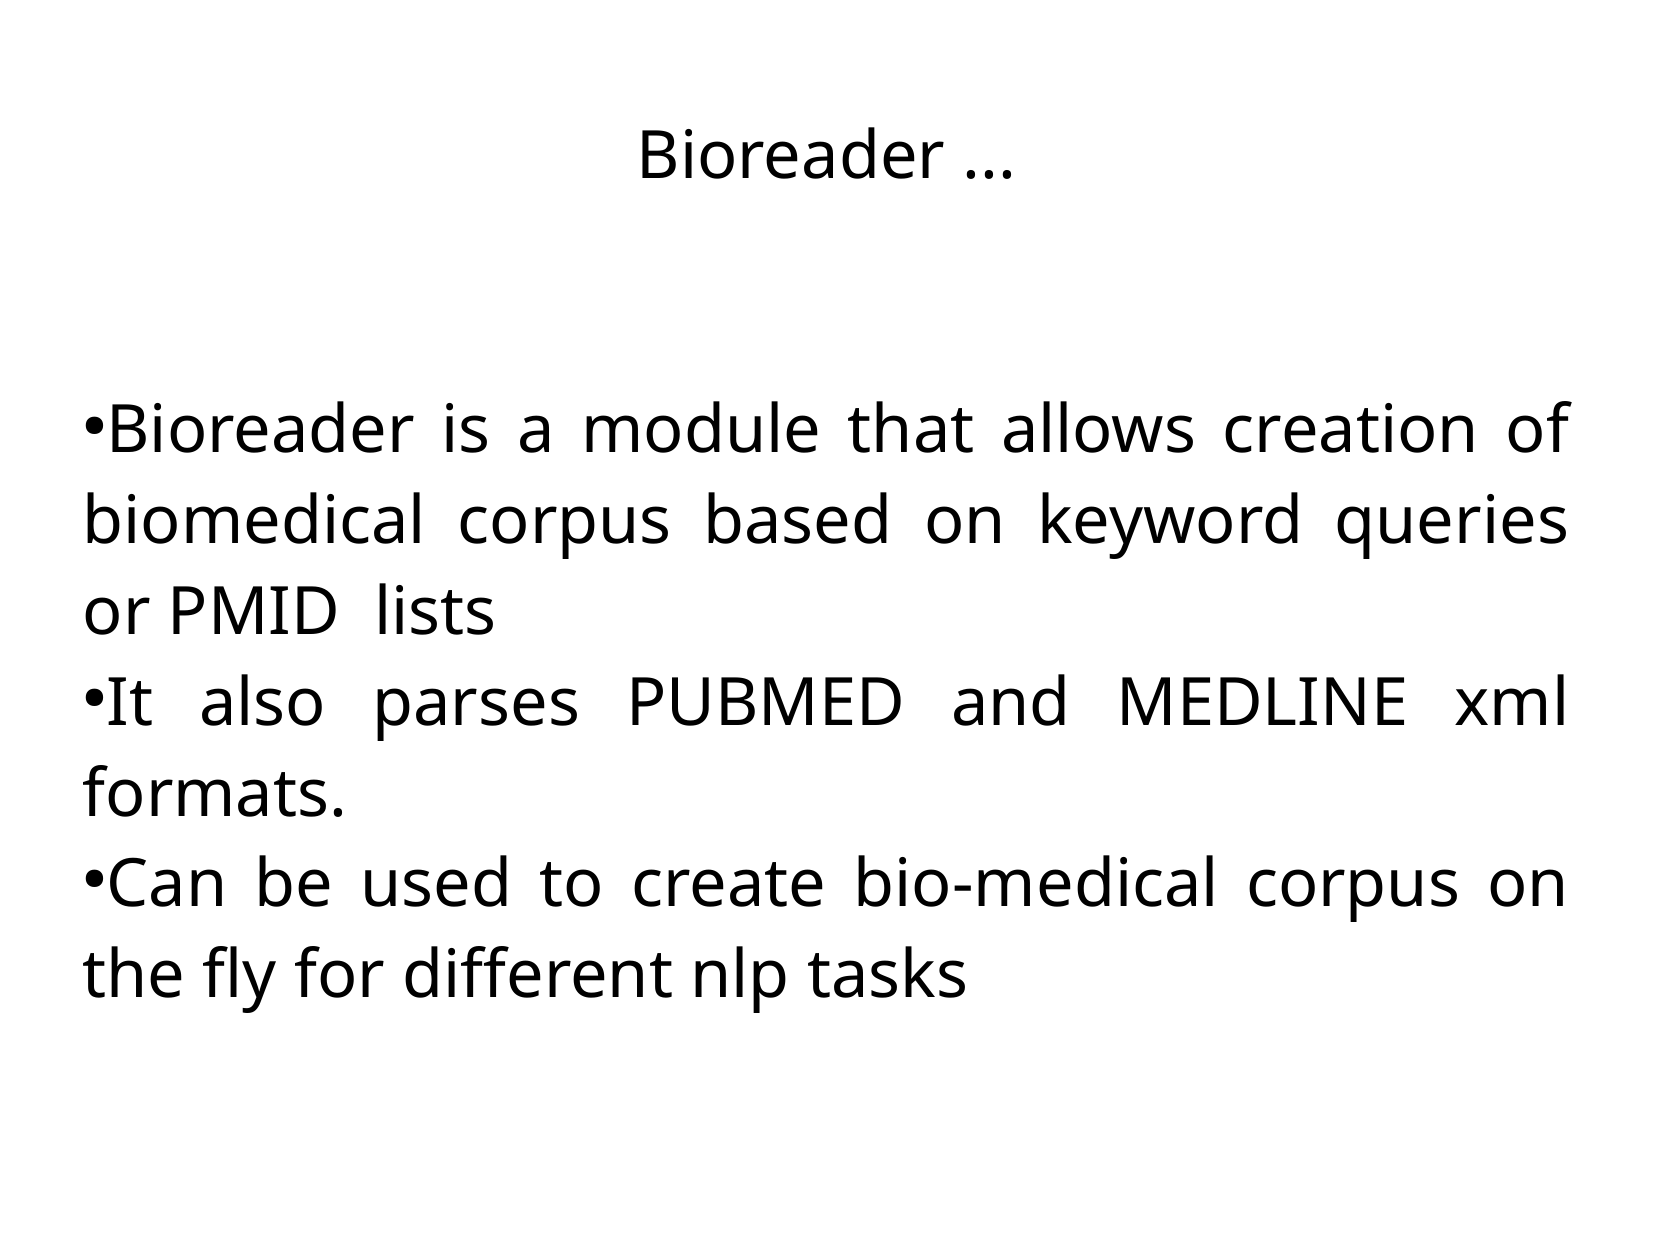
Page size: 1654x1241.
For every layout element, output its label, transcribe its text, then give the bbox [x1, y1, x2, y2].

title Bioreader ... [82, 56, 1571, 250]
subtitle Bioreader is a module that allows creation of biomedical corpus based on keyword queries or PMID lists It also parses PUBMED and MEDLINE xml formats. Can be used to create bio-medical corpus on the fly for different nlp tasks [82, 297, 1571, 1102]
